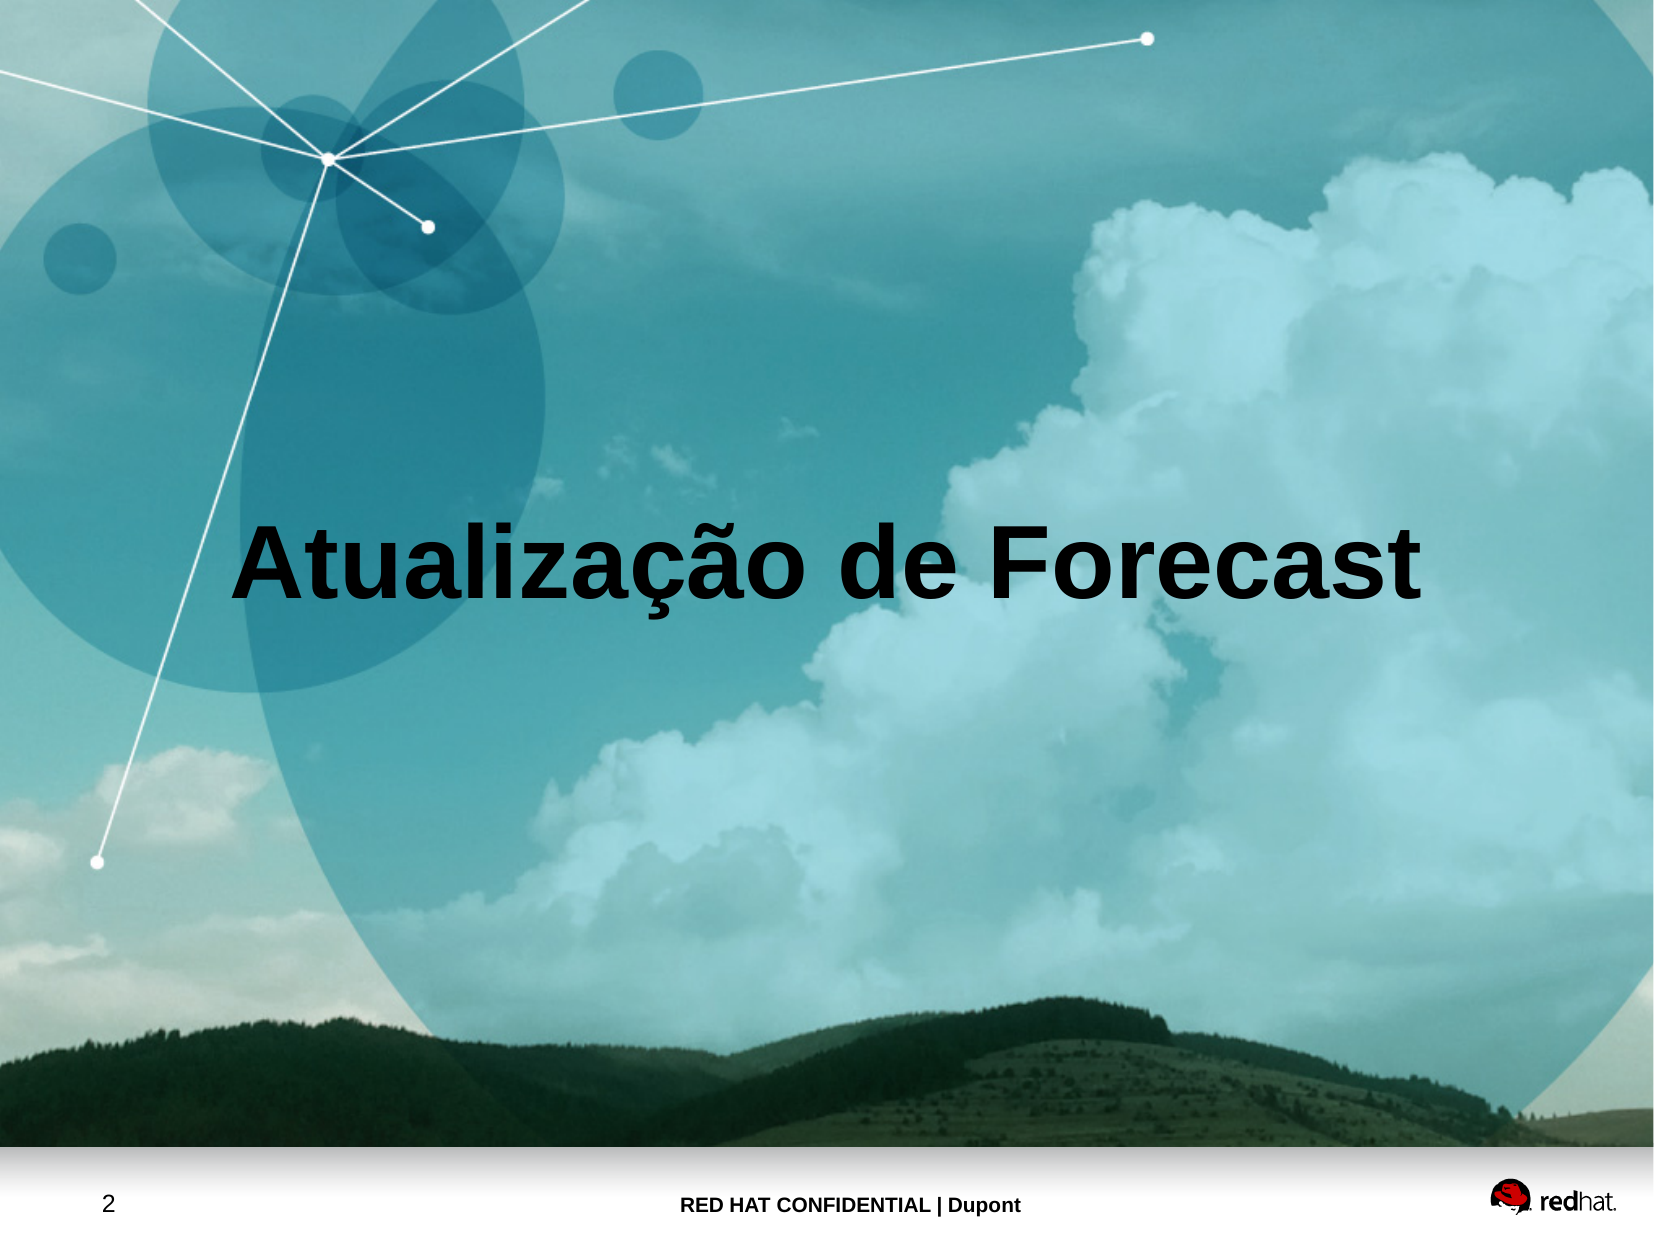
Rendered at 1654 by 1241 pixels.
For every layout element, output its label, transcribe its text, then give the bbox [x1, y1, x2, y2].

text_box Atualização de Forecast [82, 262, 1571, 862]
picture [0, 0, 1654, 1241]
